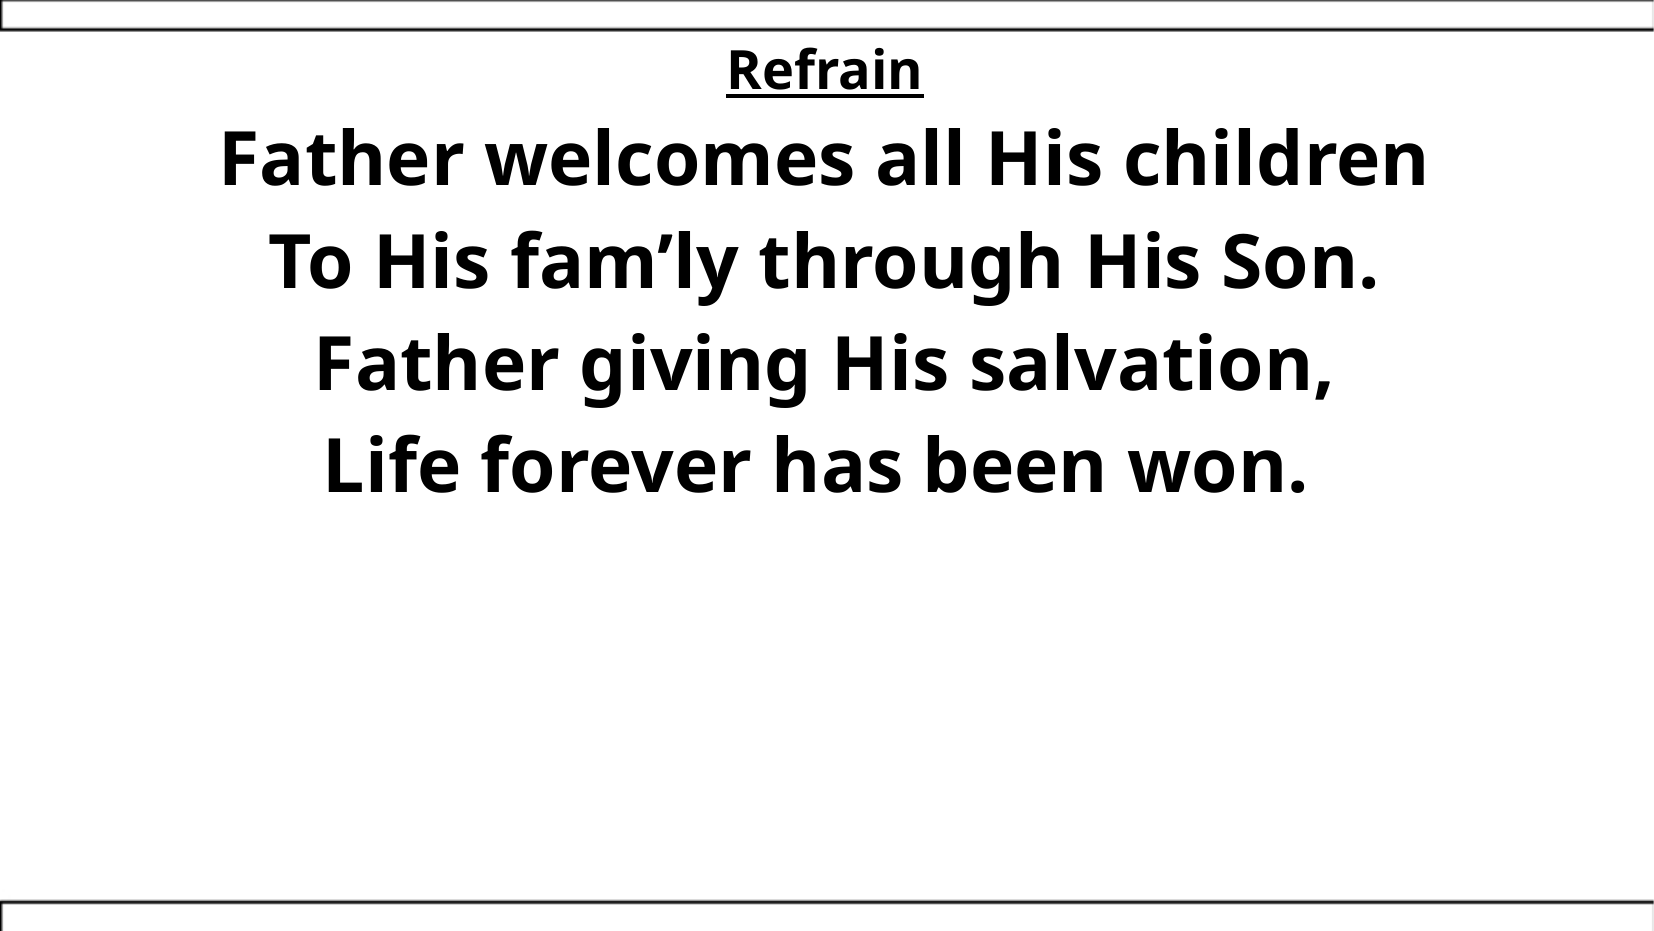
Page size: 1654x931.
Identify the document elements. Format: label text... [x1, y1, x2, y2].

picture [0, 0, 1654, 931]
text_box Refrain Father welcomes all His children To His fam’ly through His Son. Father giving His salvation, Life forever has been won. [90, 24, 1561, 511]
